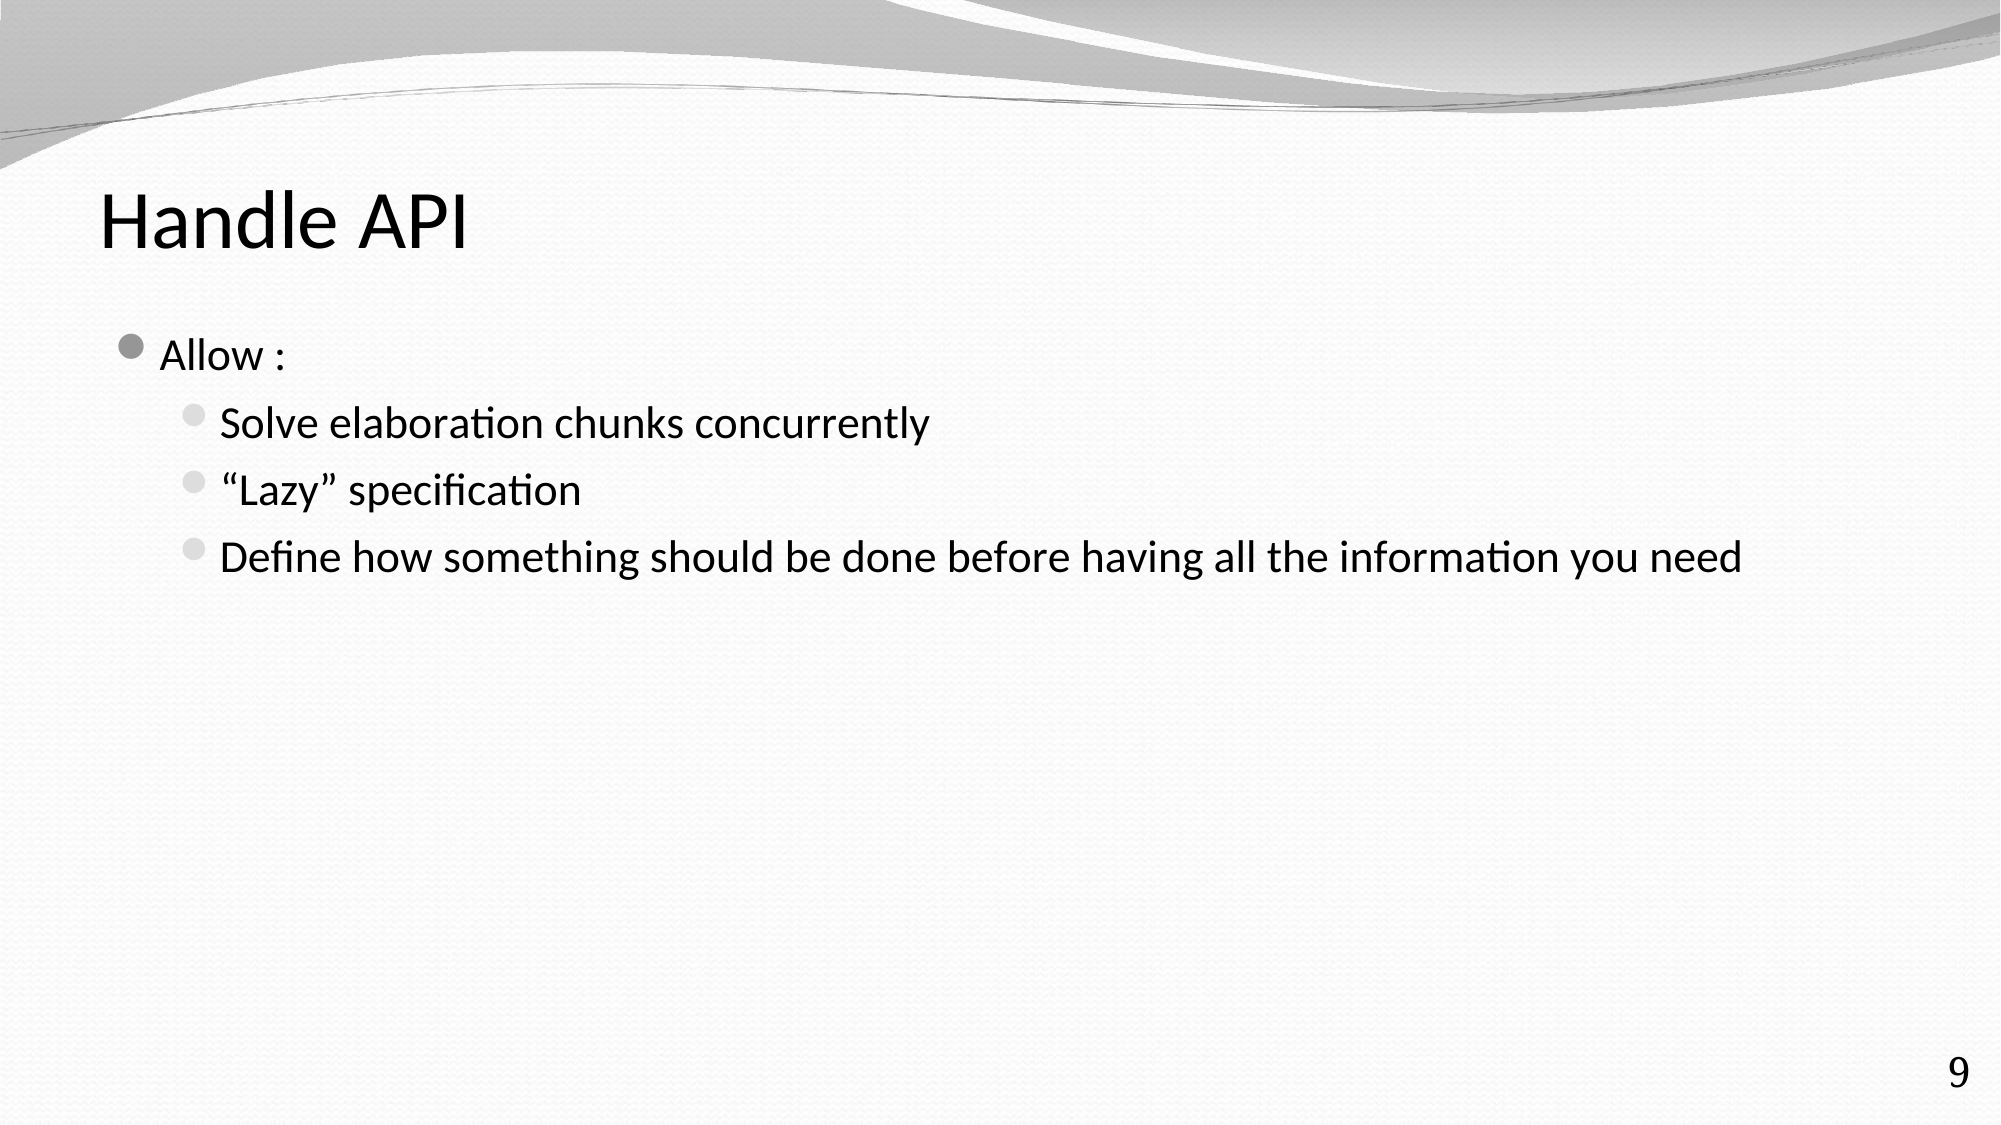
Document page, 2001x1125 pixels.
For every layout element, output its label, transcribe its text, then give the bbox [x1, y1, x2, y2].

picture [0, 0, 2001, 1125]
list Allow : Solve elaboration chunks concurrently “Lazy” specification Define how something should be done before having all the information you need [100, 317, 1901, 1038]
title Handle API [99, 77, 1901, 266]
text_box <numéro> [1804, 1042, 1971, 1103]
